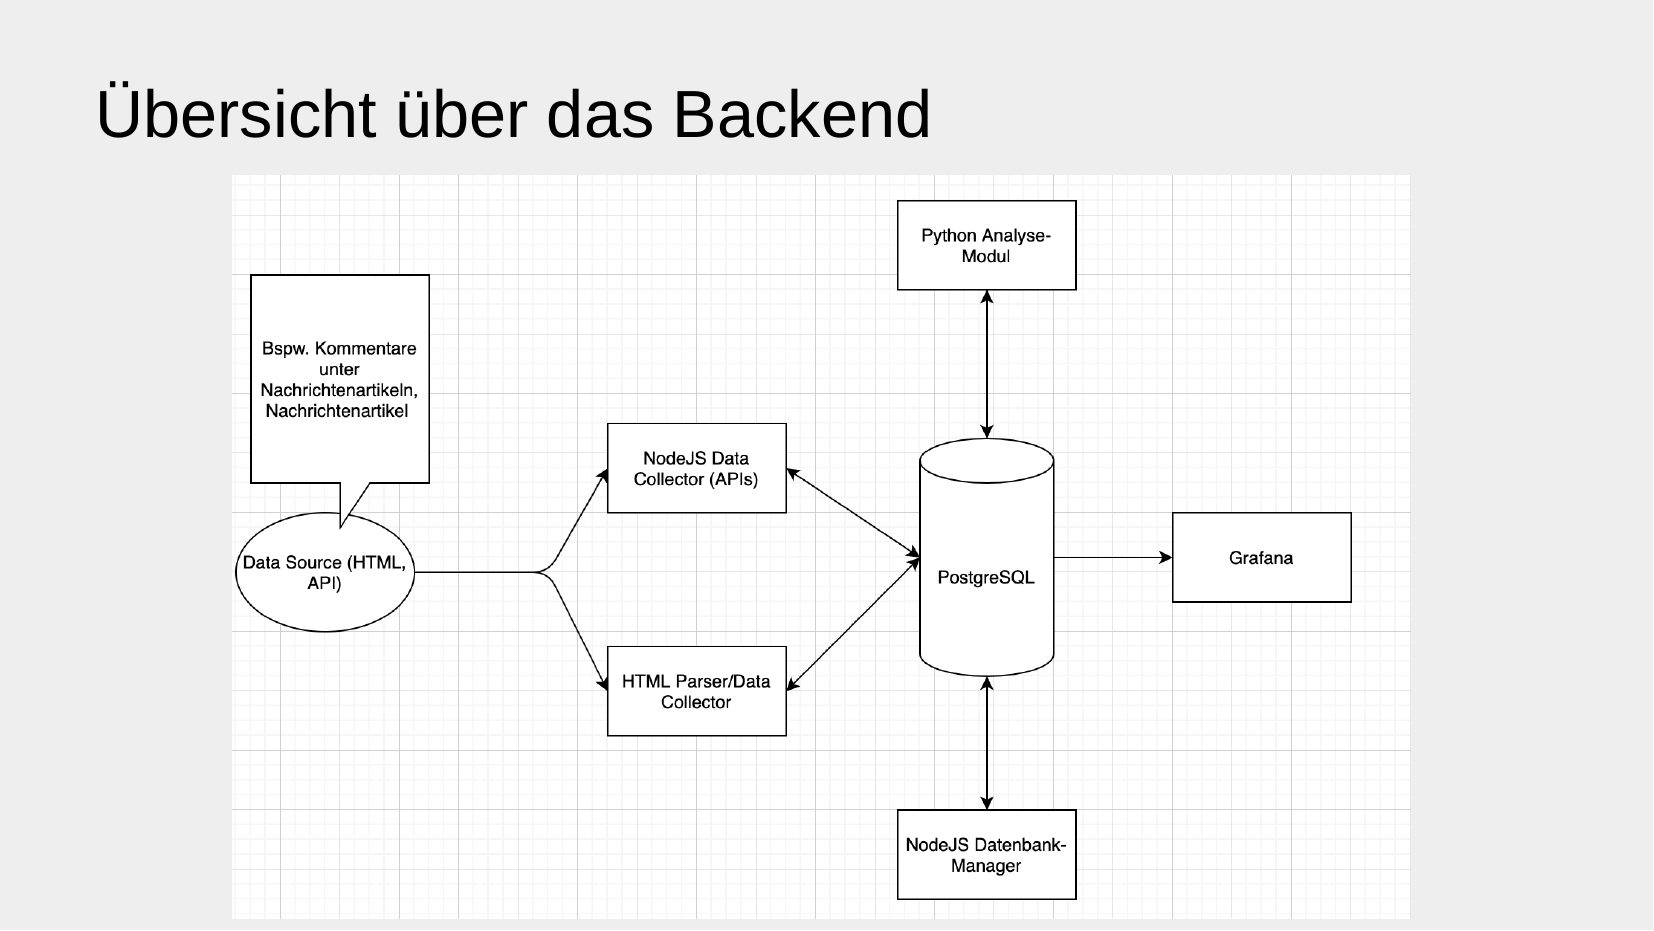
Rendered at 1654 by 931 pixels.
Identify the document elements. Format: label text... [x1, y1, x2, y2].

picture [232, 175, 1411, 919]
title Übersicht über das Backend [60, 37, 1591, 193]
